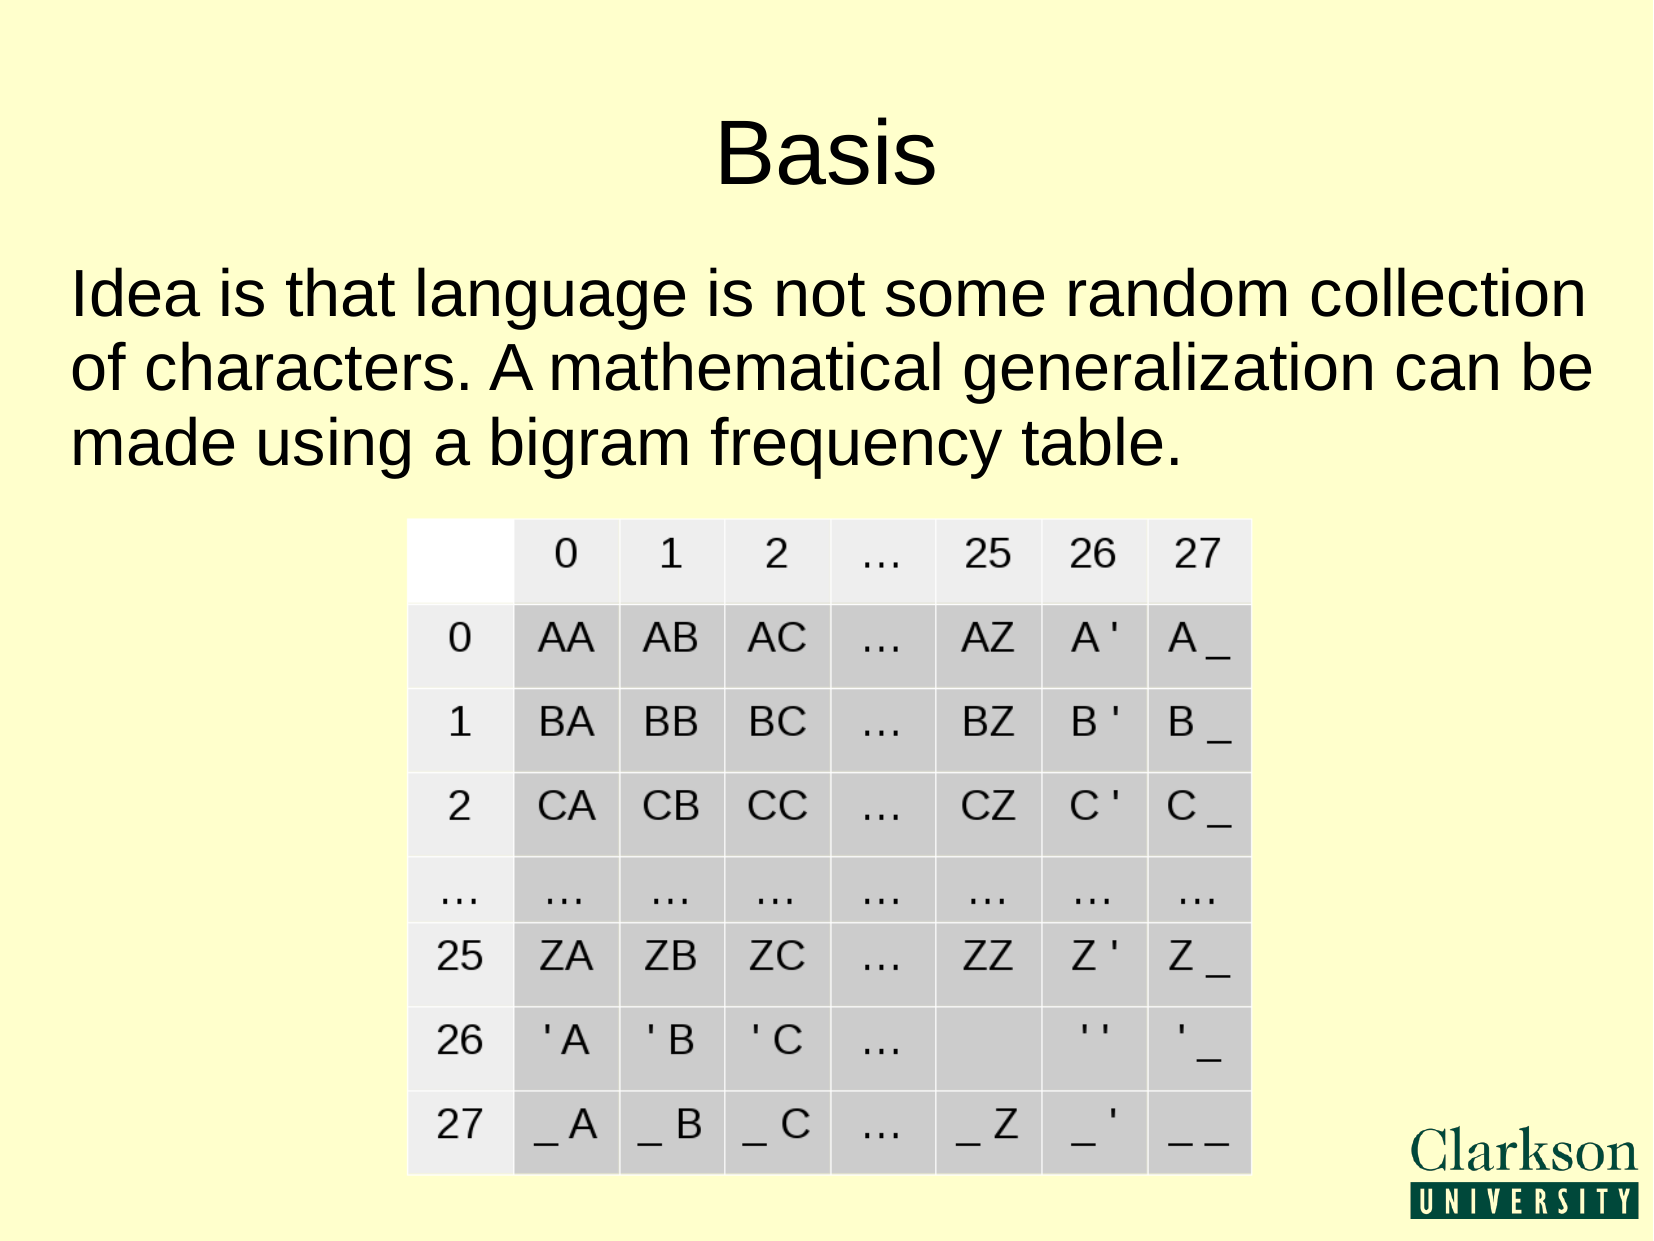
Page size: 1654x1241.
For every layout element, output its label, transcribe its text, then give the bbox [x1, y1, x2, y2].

picture [1410, 1124, 1639, 1219]
list Idea is that language is not some random collection of characters. A mathematical generalization can be made using a bigram frequency table. [0, 255, 1640, 976]
picture [389, 494, 1268, 1181]
title Basis [82, 49, 1571, 255]
